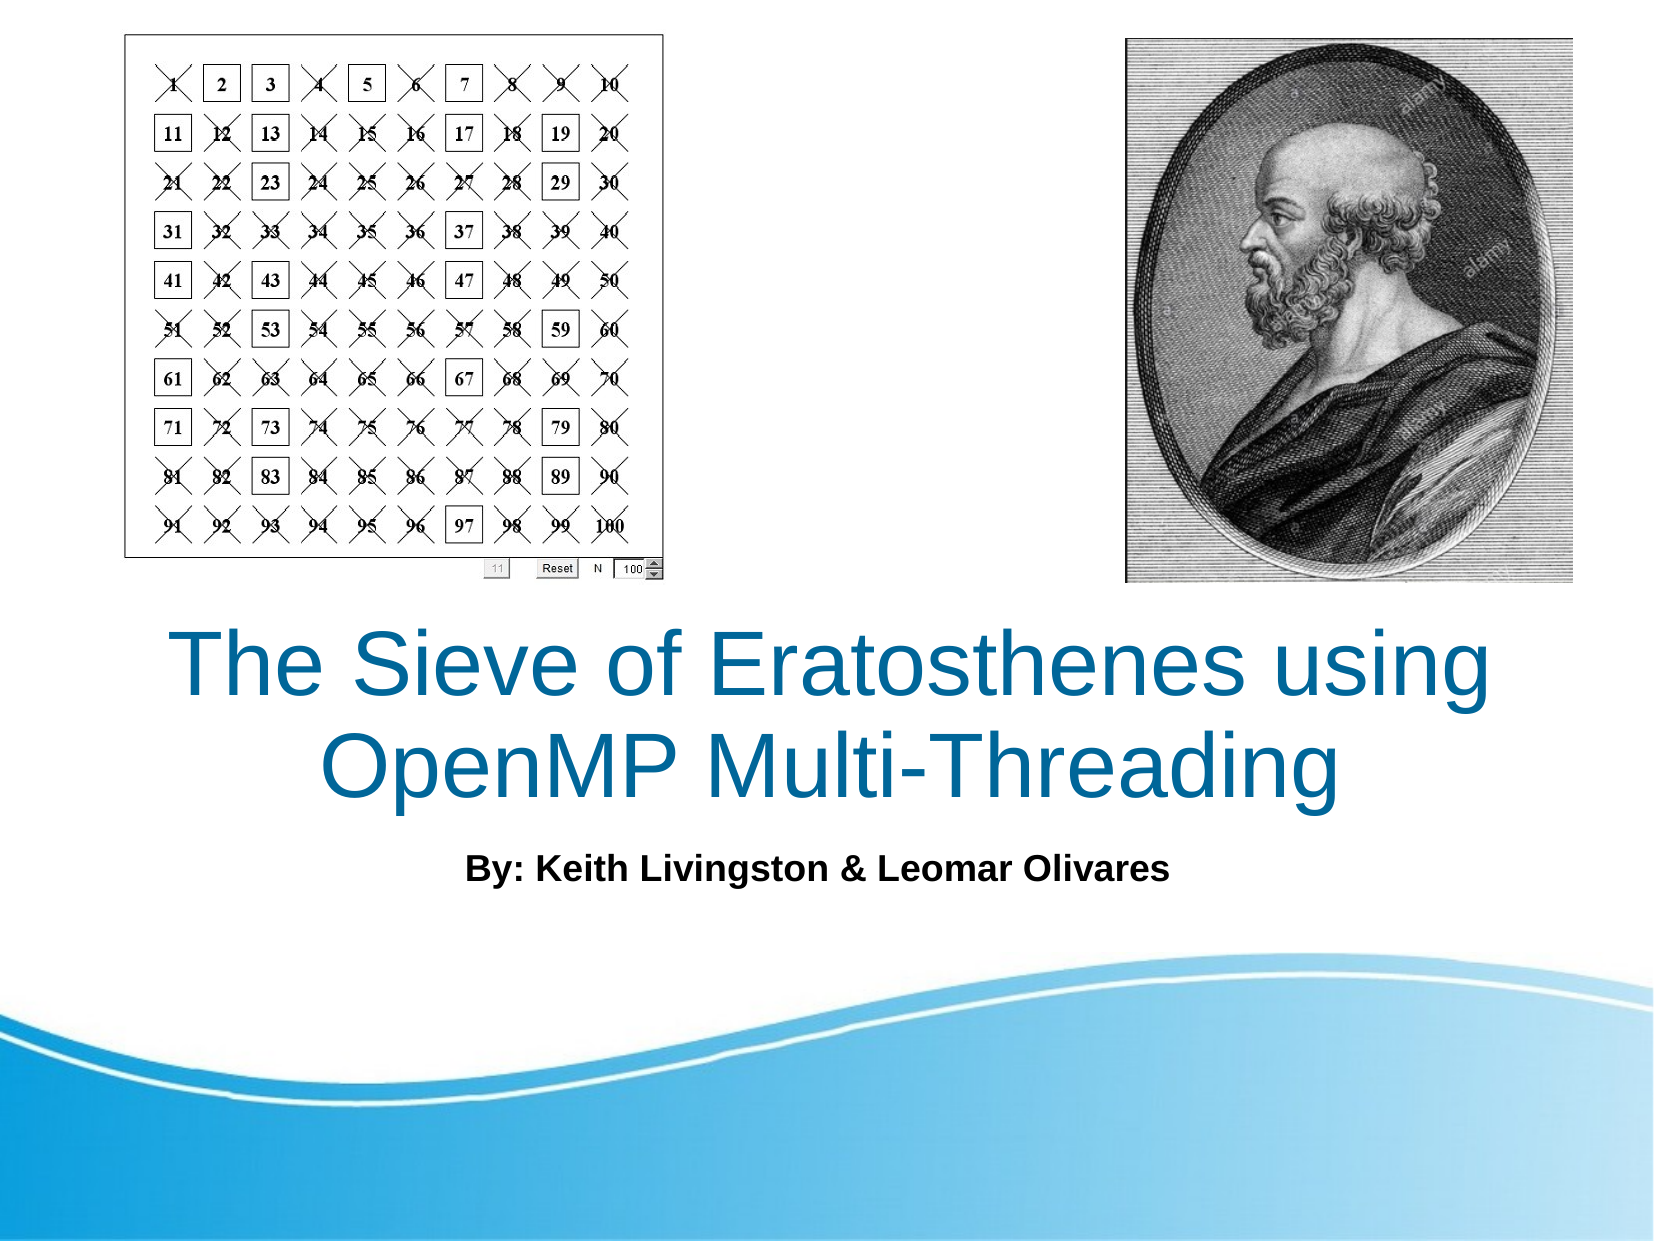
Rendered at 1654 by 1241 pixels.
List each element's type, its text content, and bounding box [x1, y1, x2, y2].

text_box By: Keith Livingston & Leomar Olivares [450, 840, 1189, 912]
picture [120, 29, 666, 586]
picture [0, 952, 1654, 1241]
picture [1125, 38, 1573, 583]
title The Sieve of Eratosthenes using OpenMP Multi-Threading [86, 612, 1576, 1023]
